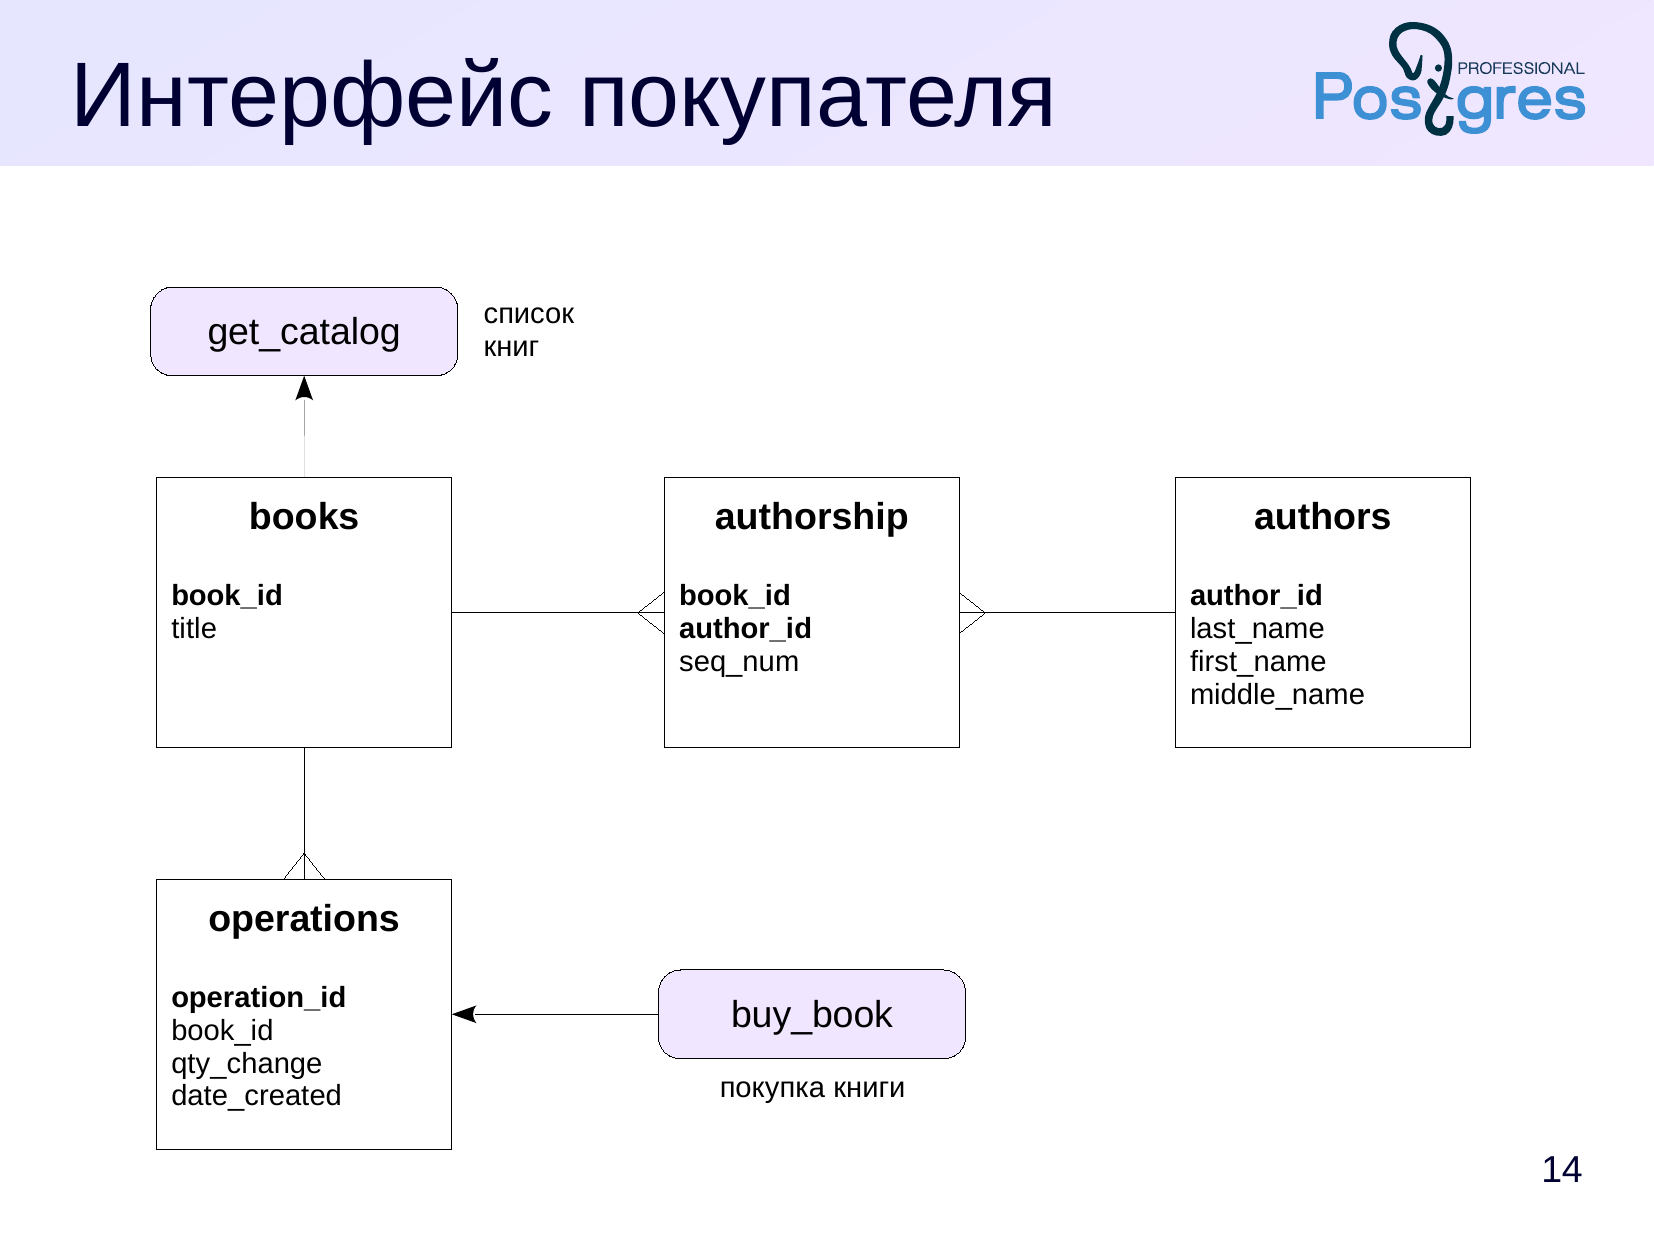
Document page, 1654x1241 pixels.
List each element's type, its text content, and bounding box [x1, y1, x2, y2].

title Интерфейс покупателя [70, 43, 1241, 147]
text_box get_catalog [150, 287, 458, 376]
text_box authors author_id last_name first_name middle_name [1175, 477, 1471, 748]
text_box buy_book [658, 969, 966, 1059]
text_box books book_id title [156, 477, 452, 748]
text_box покупка книги [705, 1063, 921, 1112]
text_box operations operation_id book_id qty_change date_created [156, 879, 452, 1150]
text_box authorship book_id author_id seq_num [664, 477, 960, 748]
text_box список книг [468, 289, 590, 371]
